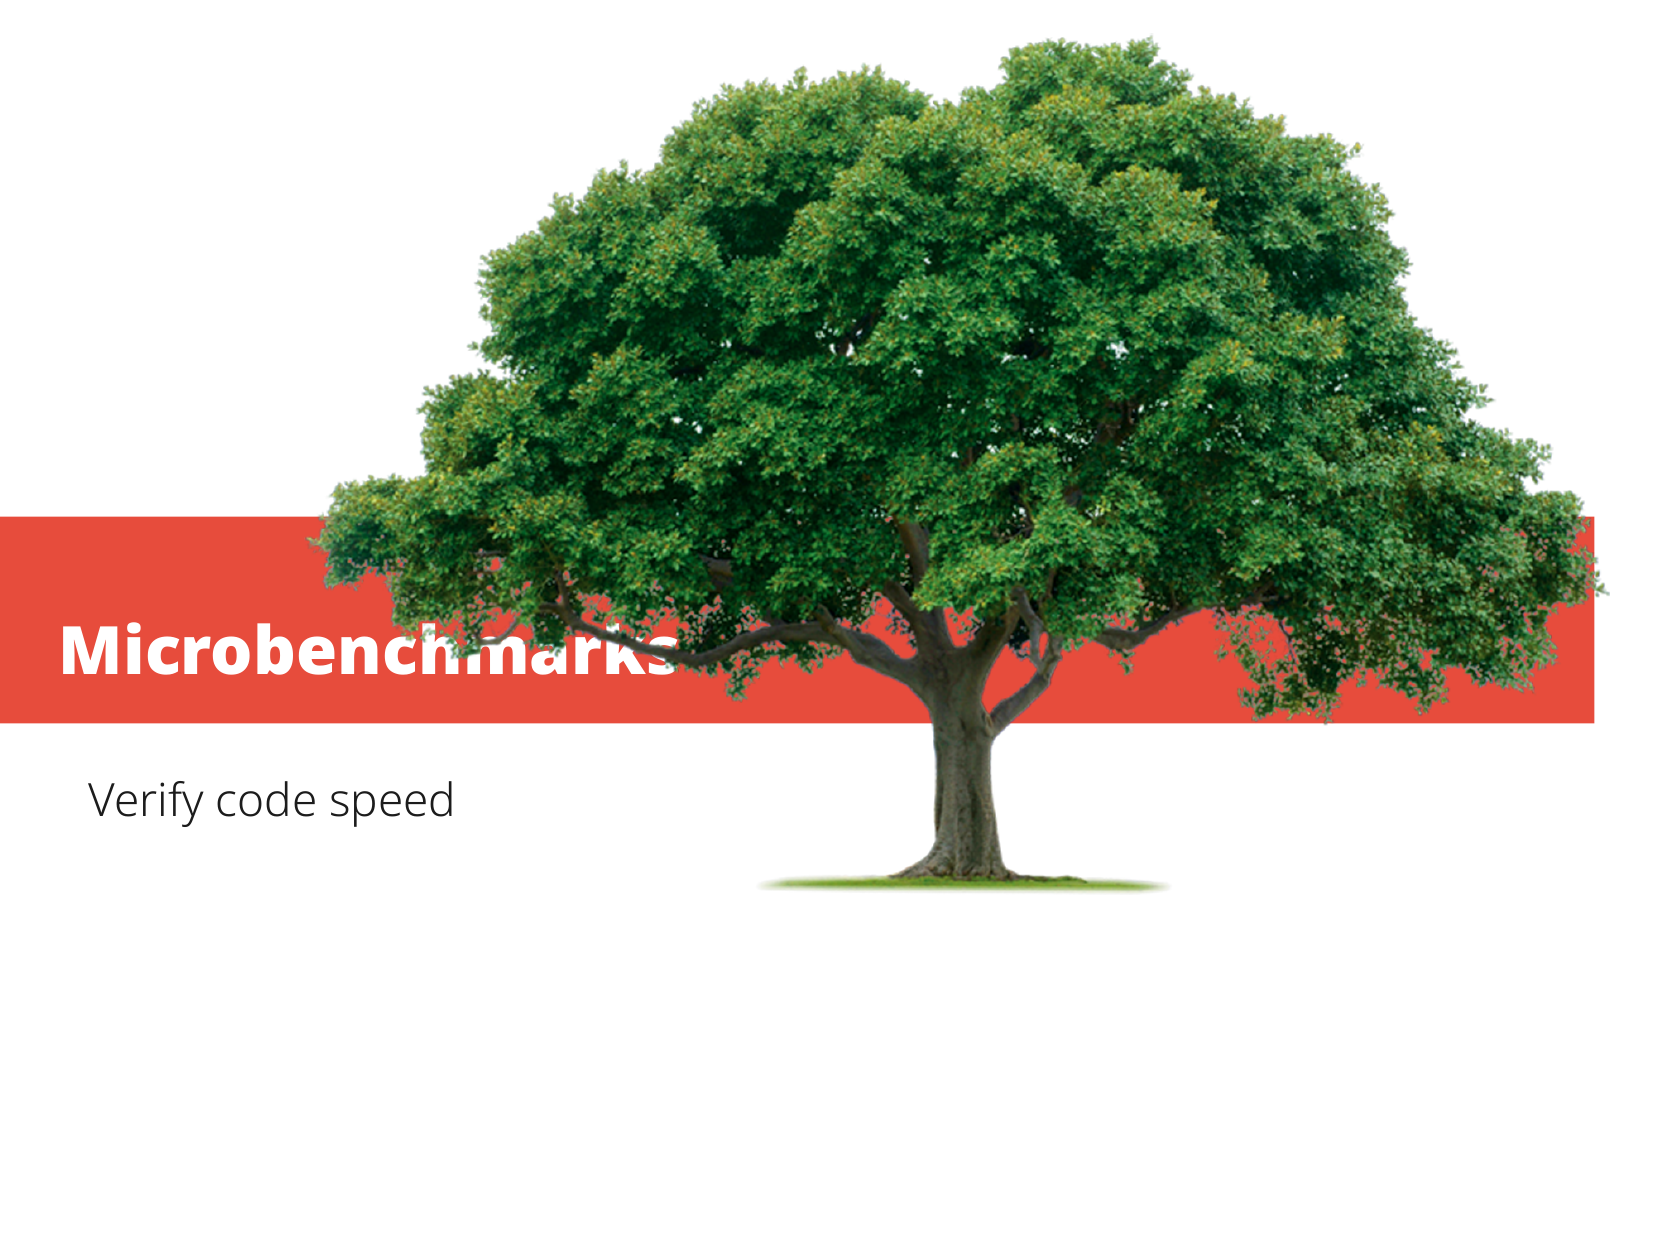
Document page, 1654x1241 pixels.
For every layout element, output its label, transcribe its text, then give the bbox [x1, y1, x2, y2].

title Microbenchmarks [59, 546, 132, 694]
picture [132, 0, 1654, 895]
subtitle Verify code speed [88, 767, 1595, 1182]
